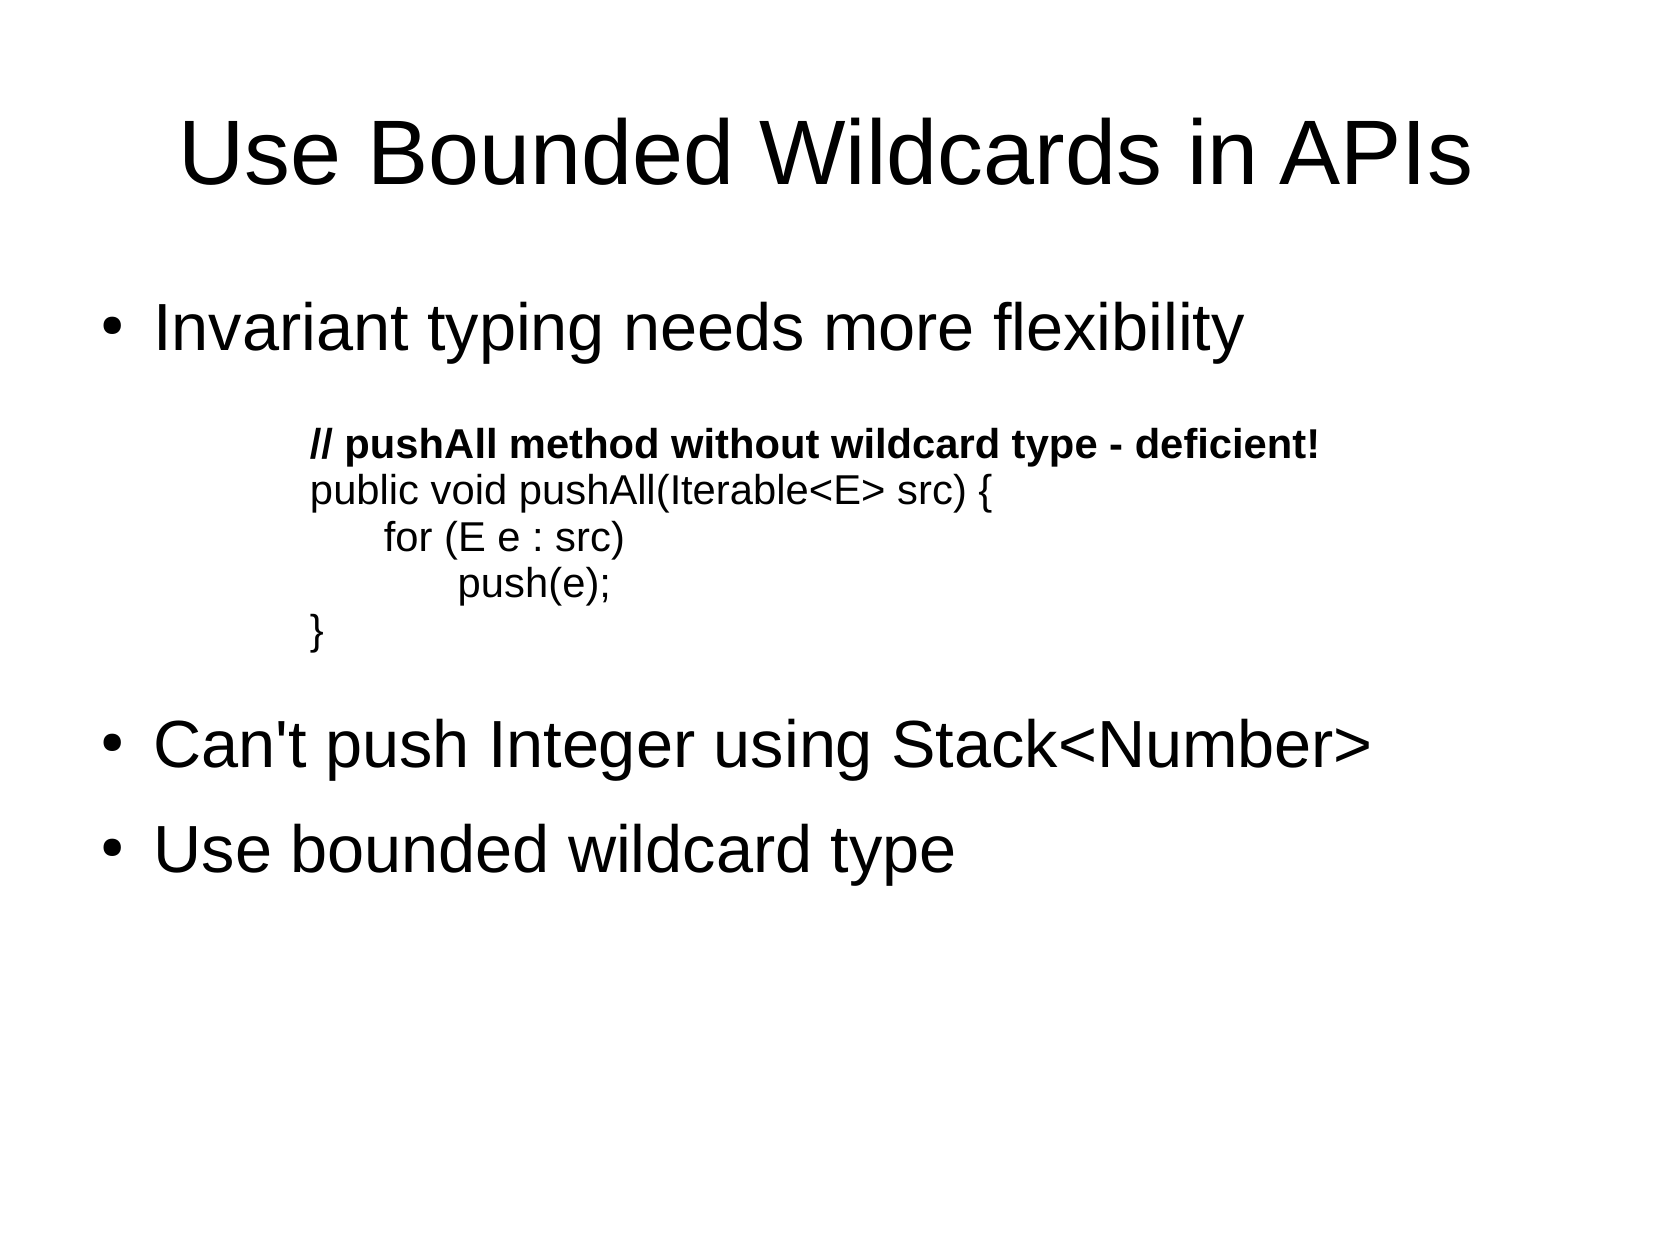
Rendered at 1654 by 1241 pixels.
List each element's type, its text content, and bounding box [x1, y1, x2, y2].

list Invariant typing needs more flexibility Can't push Integer using Stack<Number> Use bounded wildcard type [82, 290, 1571, 1094]
text_box // pushAll method without wildcard type - deficient! public void pushAll(Iterable<E> src) { for (E e : src) push(e); } [295, 413, 1338, 663]
title Use Bounded Wildcards in APIs [82, 56, 1571, 250]
